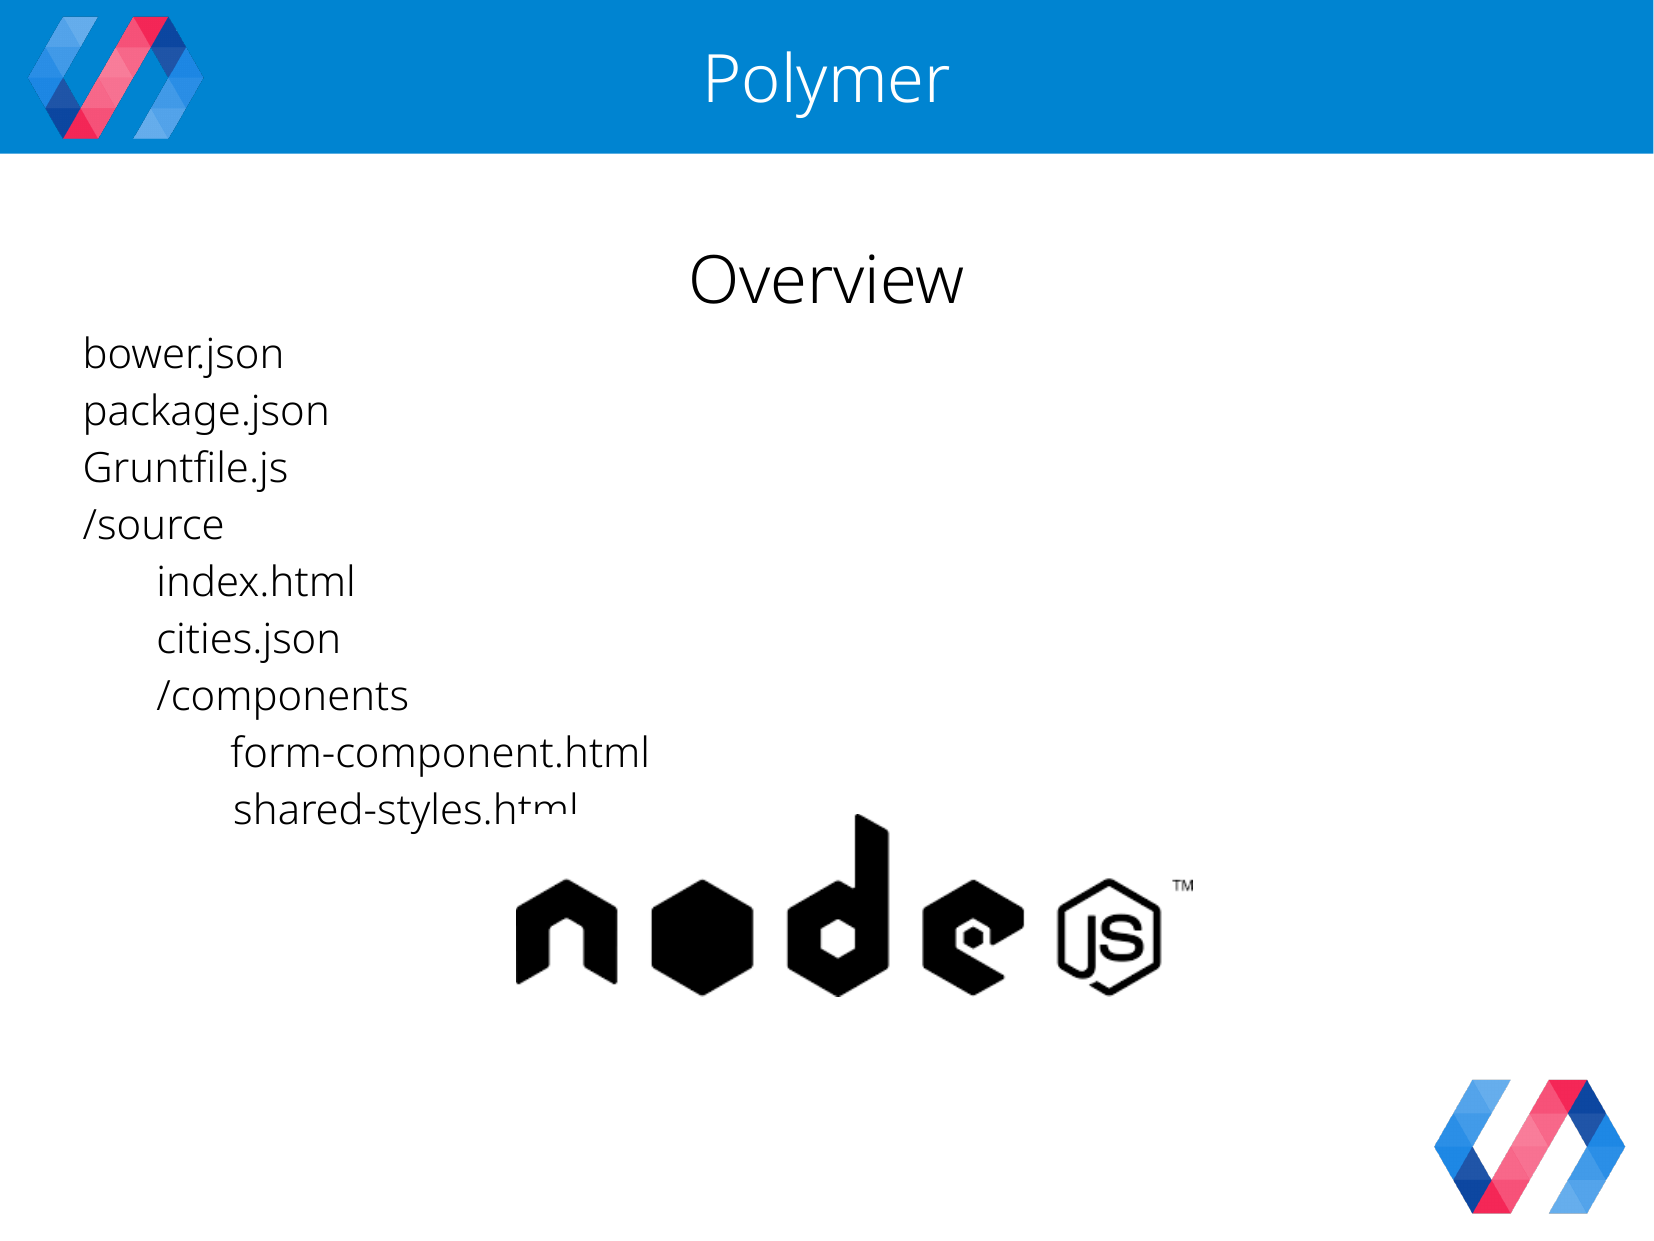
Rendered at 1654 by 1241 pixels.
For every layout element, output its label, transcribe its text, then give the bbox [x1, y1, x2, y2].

title Polymer [0, 0, 1654, 154]
picture [1429, 1076, 1630, 1217]
picture [516, 814, 1193, 997]
text_box Overview bower.json package.json Gruntfile.js /source index.html cities.json /components form-component.html shared-styles.html [82, 232, 1571, 1052]
picture [23, 13, 208, 142]
